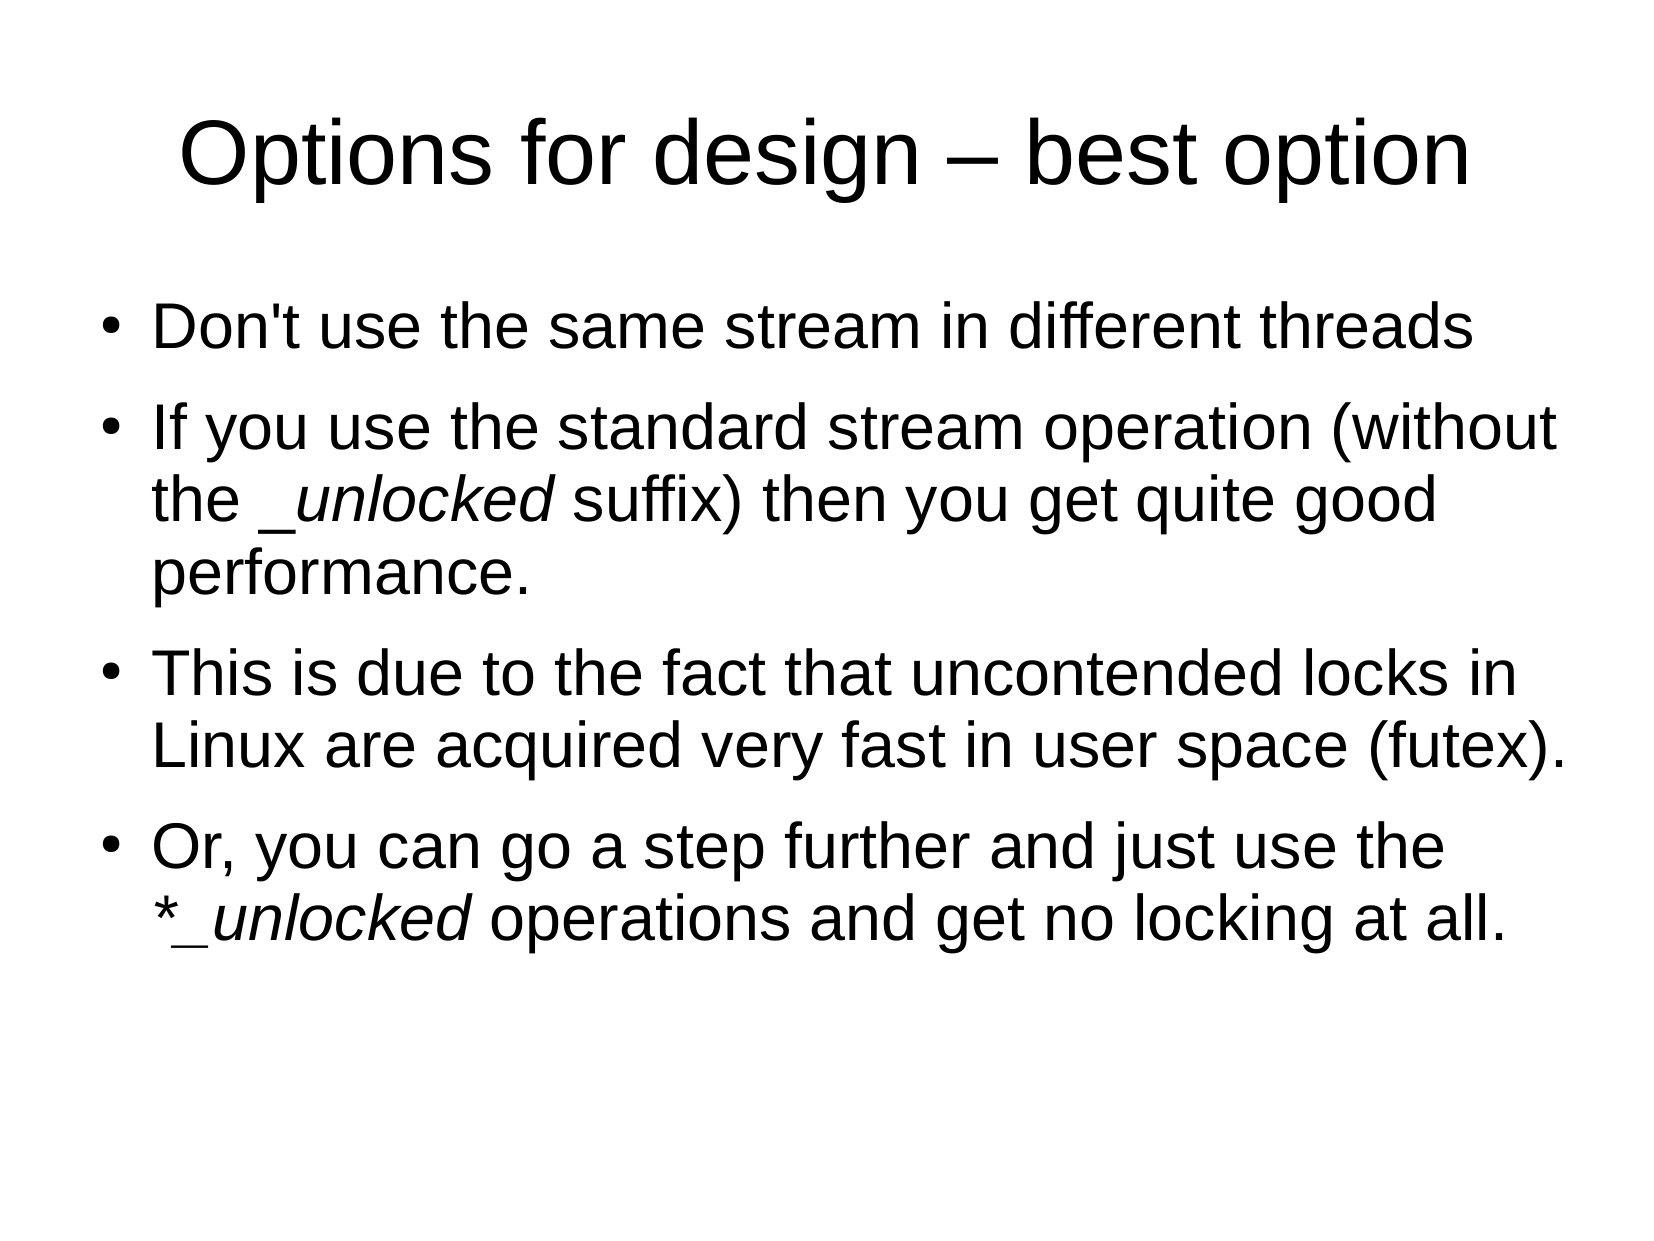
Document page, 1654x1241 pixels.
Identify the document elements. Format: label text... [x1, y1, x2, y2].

list Don't use the same stream in different threads If you use the standard stream operation (without the _unlocked suffix) then you get quite good performance. This is due to the fact that uncontended locks in Linux are acquired very fast in user space (futex). Or, you can go a step further and just use the *_unlocked operations and get no locking at all. [82, 290, 1571, 1010]
title Options for design – best option [82, 49, 1571, 257]
